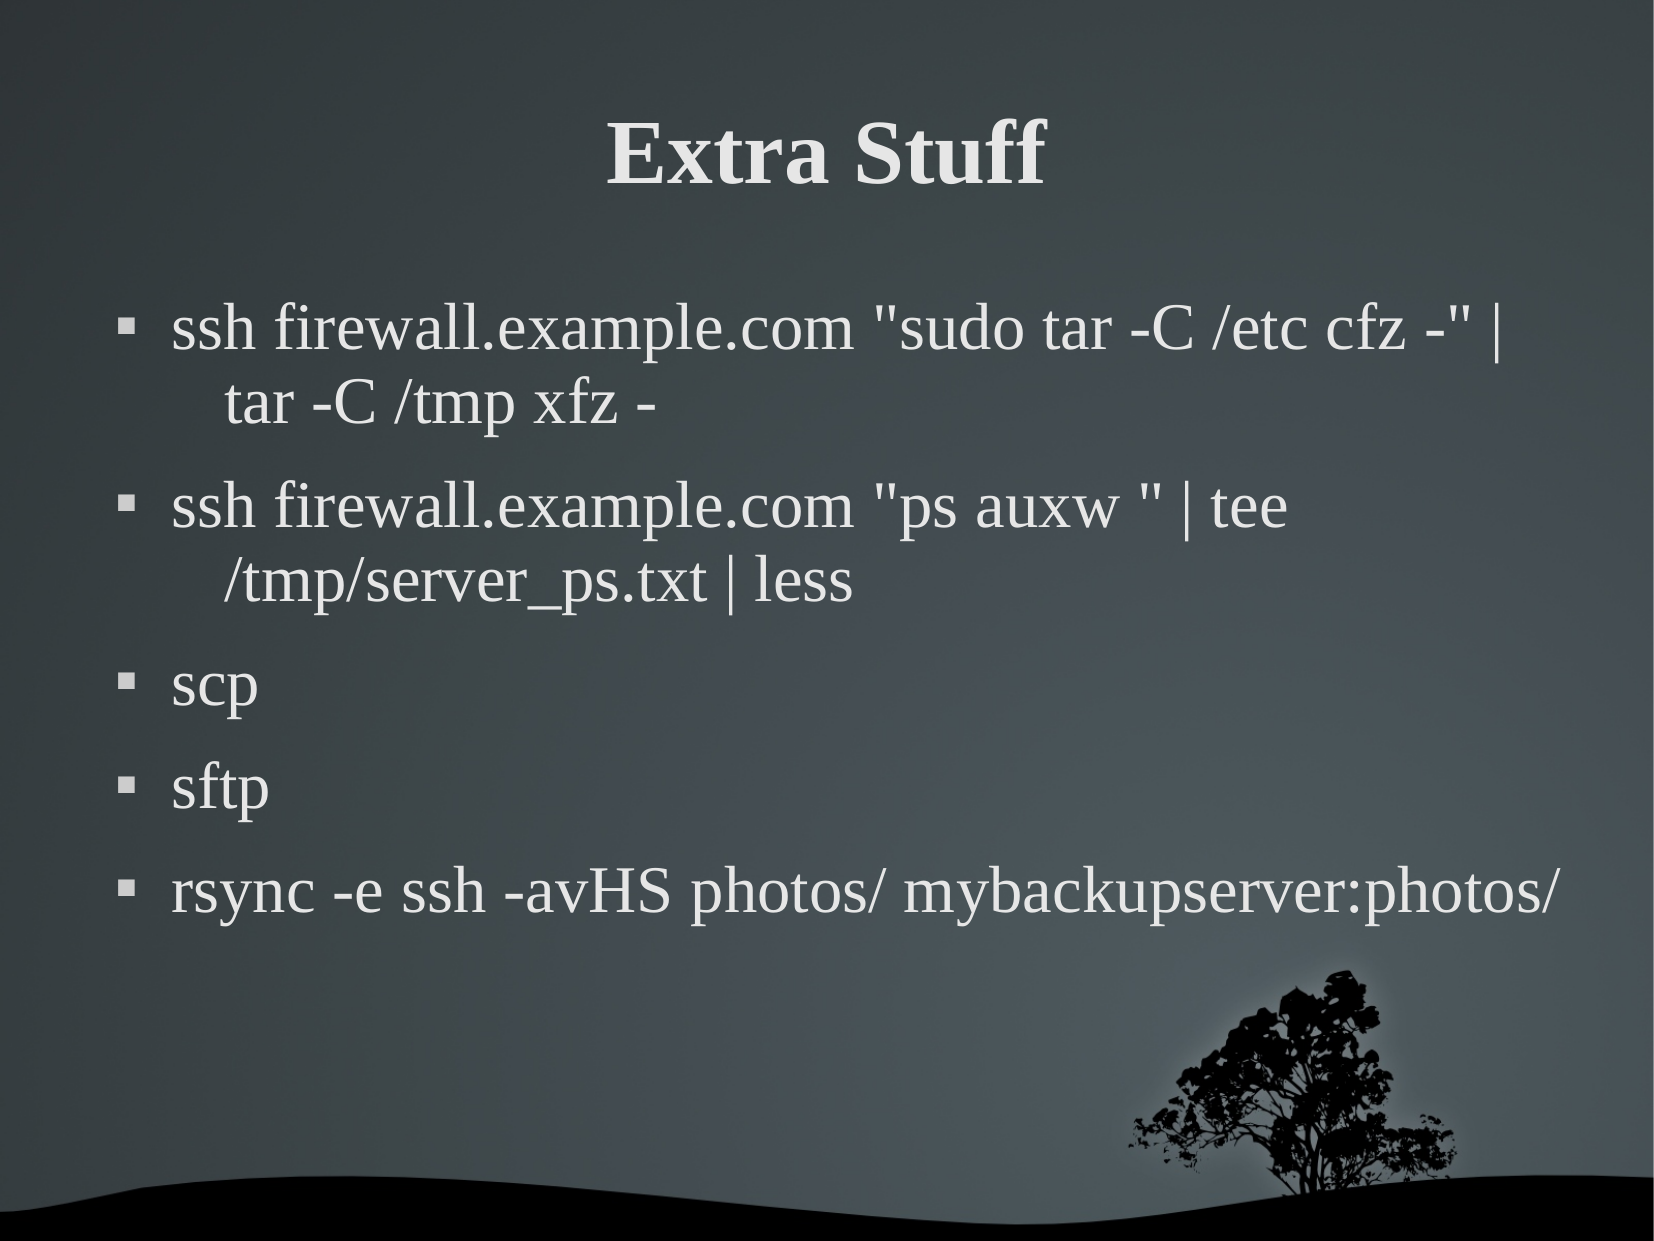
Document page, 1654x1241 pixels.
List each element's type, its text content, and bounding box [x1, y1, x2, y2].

picture [0, 0, 1654, 1241]
title Extra Stuff [82, 49, 1571, 257]
list ssh firewall.example.com "sudo tar -C /etc cfz -" | tar -C /tmp xfz - ssh firewall.example.com "ps auxw " | tee /tmp/server_ps.txt | less scp sftp rsync -e ssh -avHS photos/ mybackupserver:photos/ [82, 290, 1571, 1109]
